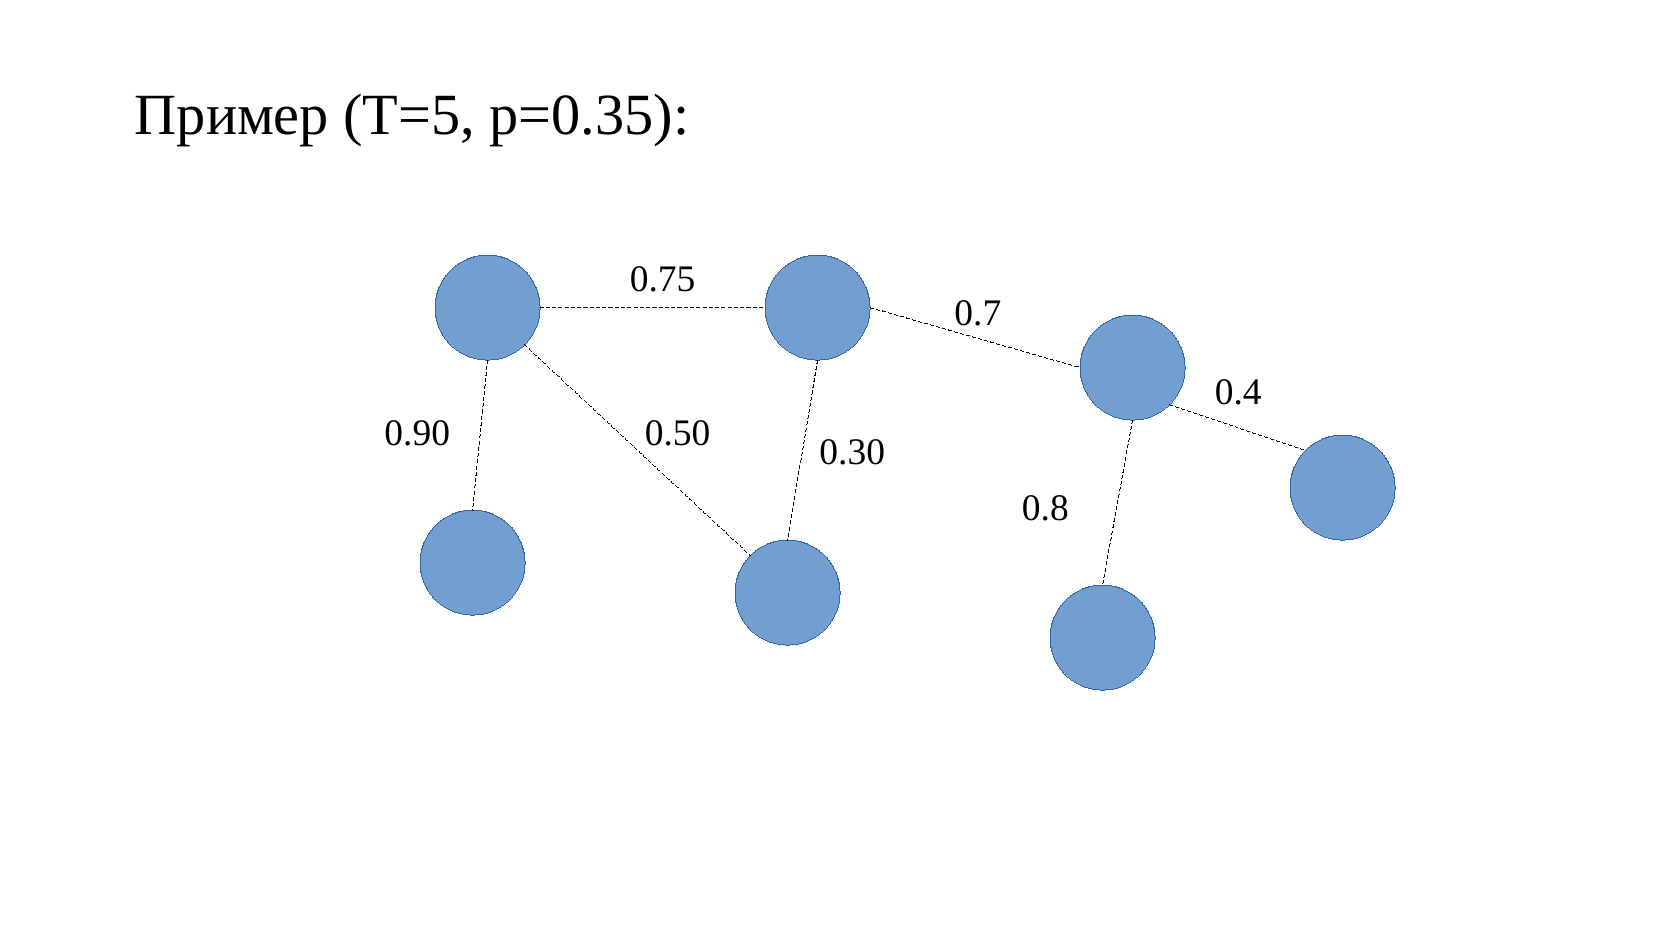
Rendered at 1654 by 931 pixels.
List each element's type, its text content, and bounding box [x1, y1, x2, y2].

text_box 0.7 [939, 285, 1017, 342]
text_box [1290, 435, 1396, 541]
text_box 0.8 [1007, 480, 1084, 537]
text_box 0.4 [1200, 363, 1277, 421]
text_box [435, 255, 541, 361]
text_box [735, 540, 841, 646]
text_box 0.50 [630, 405, 726, 462]
text_box 0.30 [804, 423, 901, 481]
text_box 0.90 [369, 405, 466, 462]
text_box Пример (T=5, p=0.35): [120, 75, 705, 155]
text_box [1080, 315, 1186, 421]
text_box 0.75 [615, 250, 711, 308]
text_box [1050, 585, 1156, 691]
text_box [420, 510, 526, 616]
text_box [765, 255, 871, 361]
